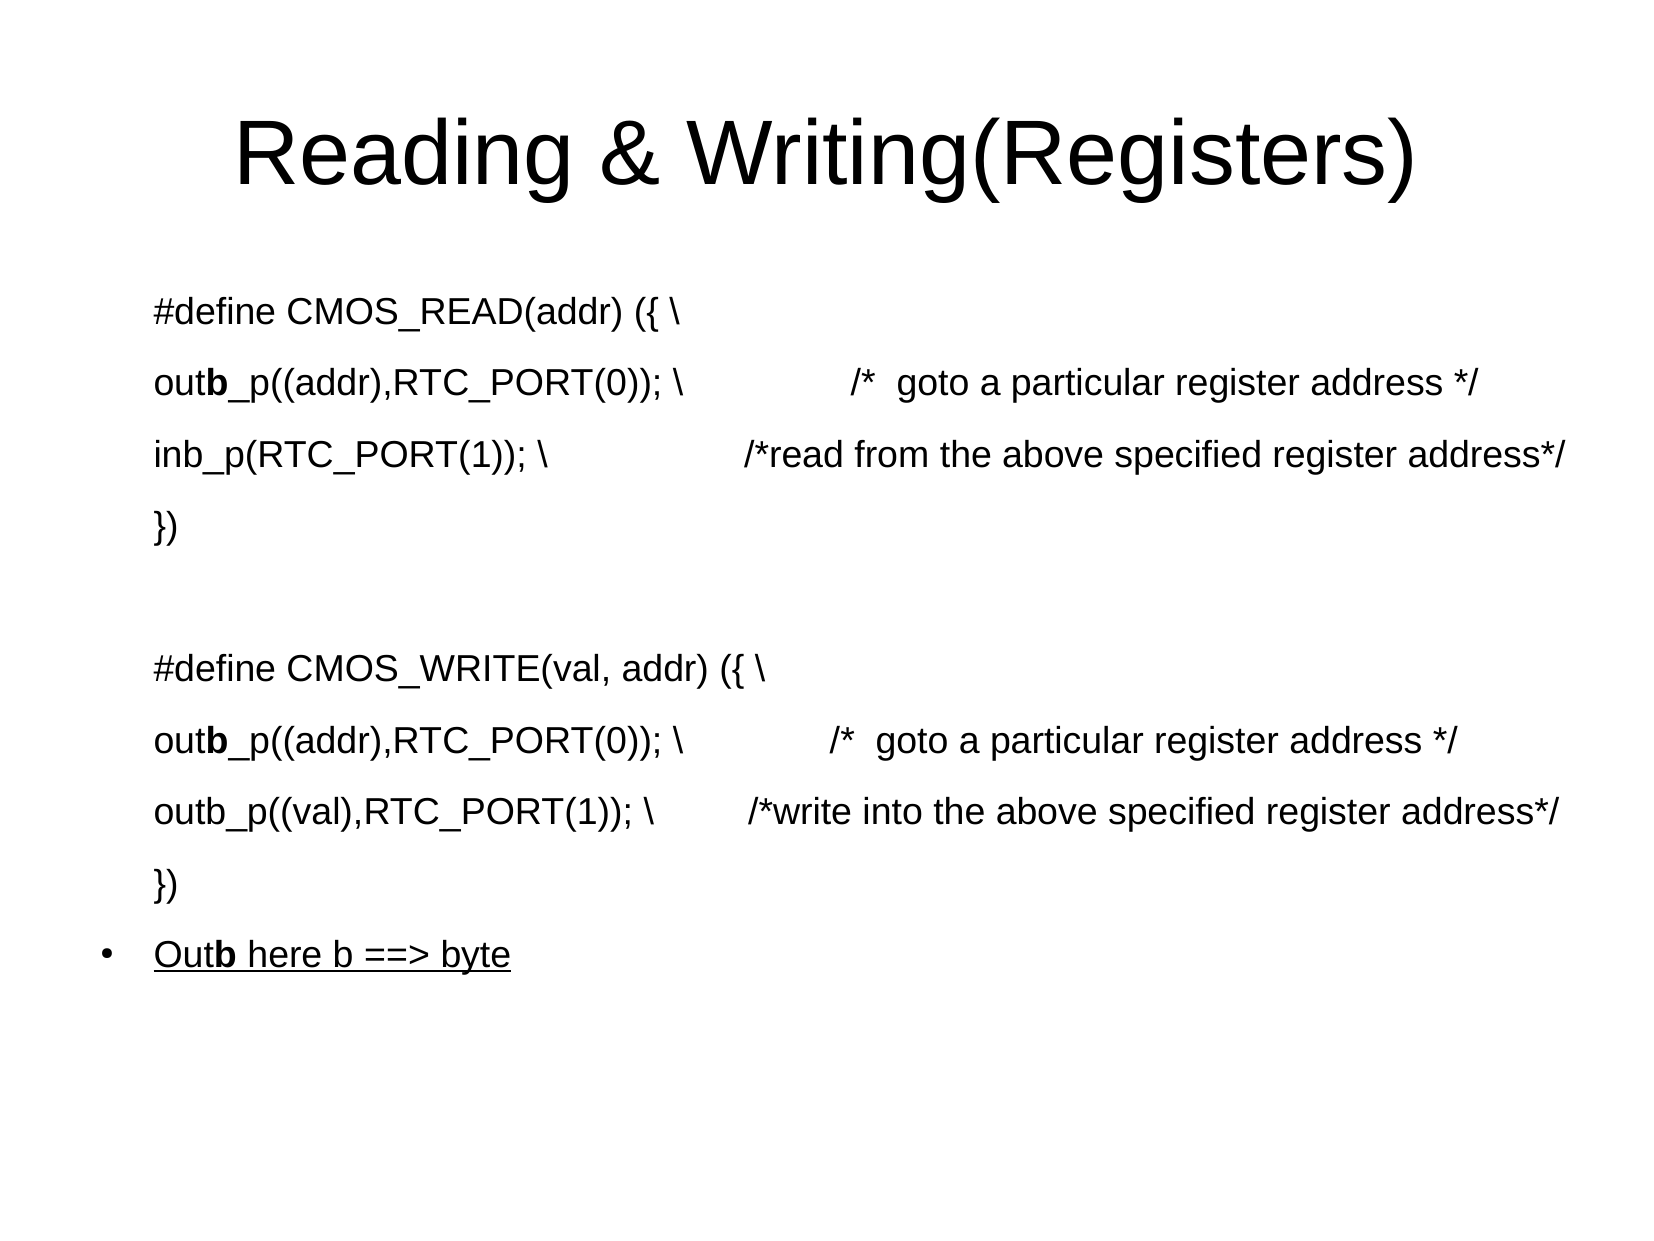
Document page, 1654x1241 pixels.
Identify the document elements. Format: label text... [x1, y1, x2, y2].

title Reading & Writing(Registers) [82, 49, 1571, 257]
list #define CMOS_READ(addr) ({ \ outb_p((addr),RTC_PORT(0)); \ /* goto a particular register address */ inb_p(RTC_PORT(1)); \ /*read from the above specified register address*/ }) #define CMOS_WRITE(val, addr) ({ \ outb_p((addr),RTC_PORT(0)); \ /* goto a particular register address */ outb_p((val),RTC_PORT(1)); \ /*write into the above specified register address*/ }) Outb here b ==> byte [82, 290, 1571, 1010]
